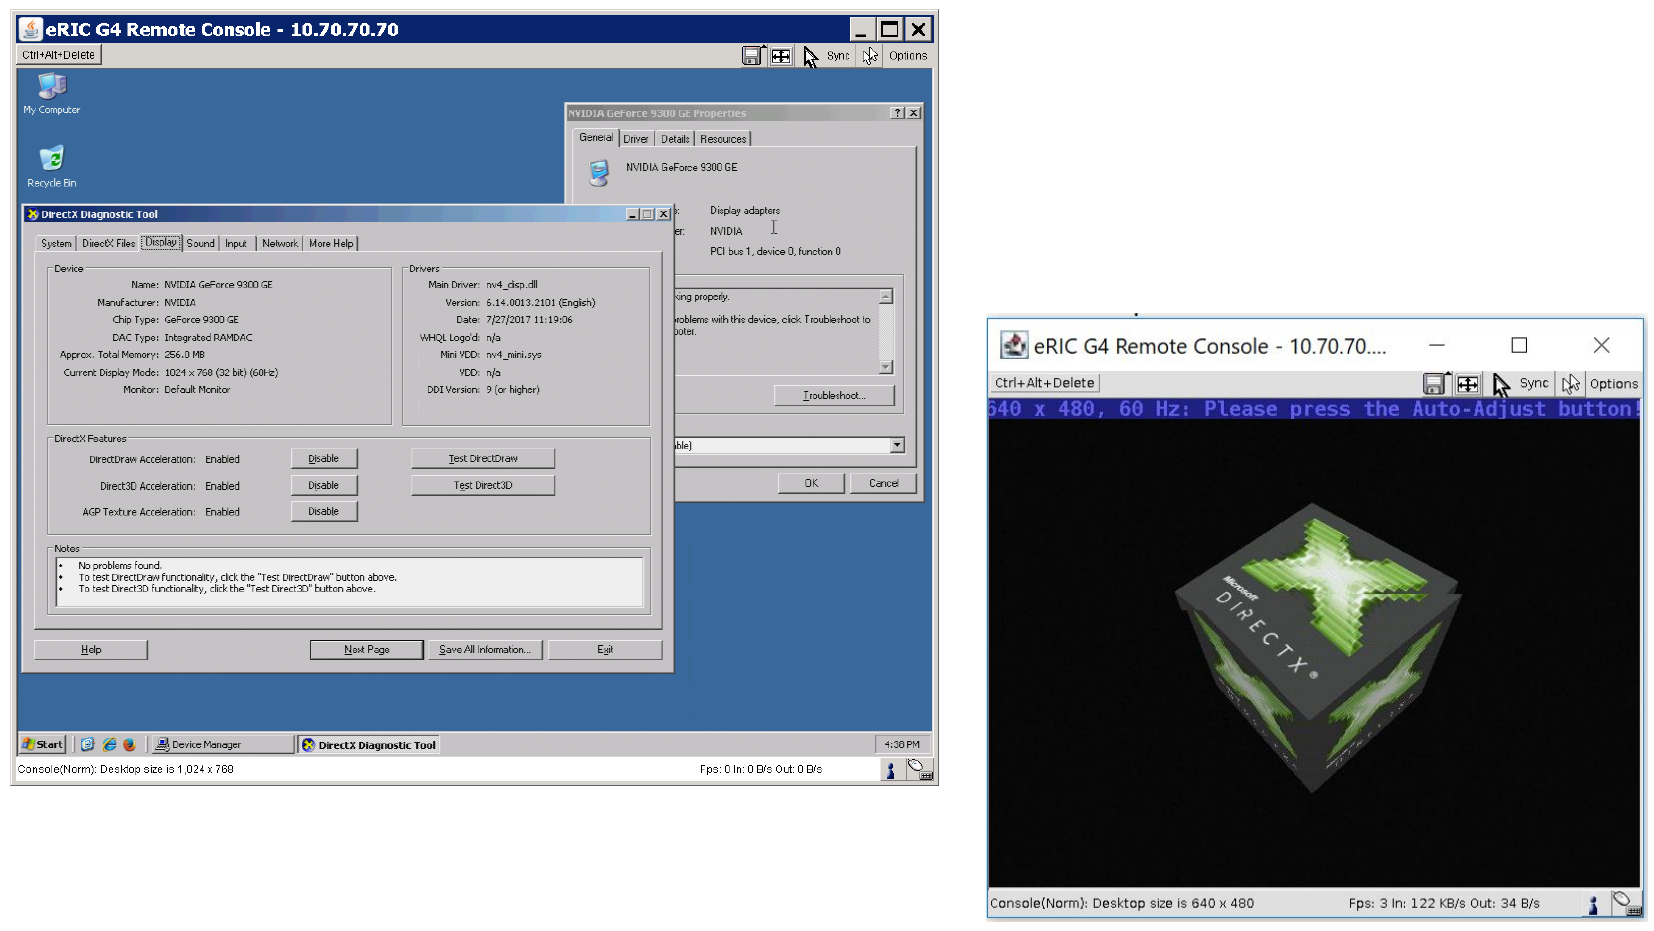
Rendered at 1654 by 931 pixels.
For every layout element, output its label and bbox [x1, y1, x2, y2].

picture [986, 313, 1648, 922]
picture [10, 9, 939, 786]
